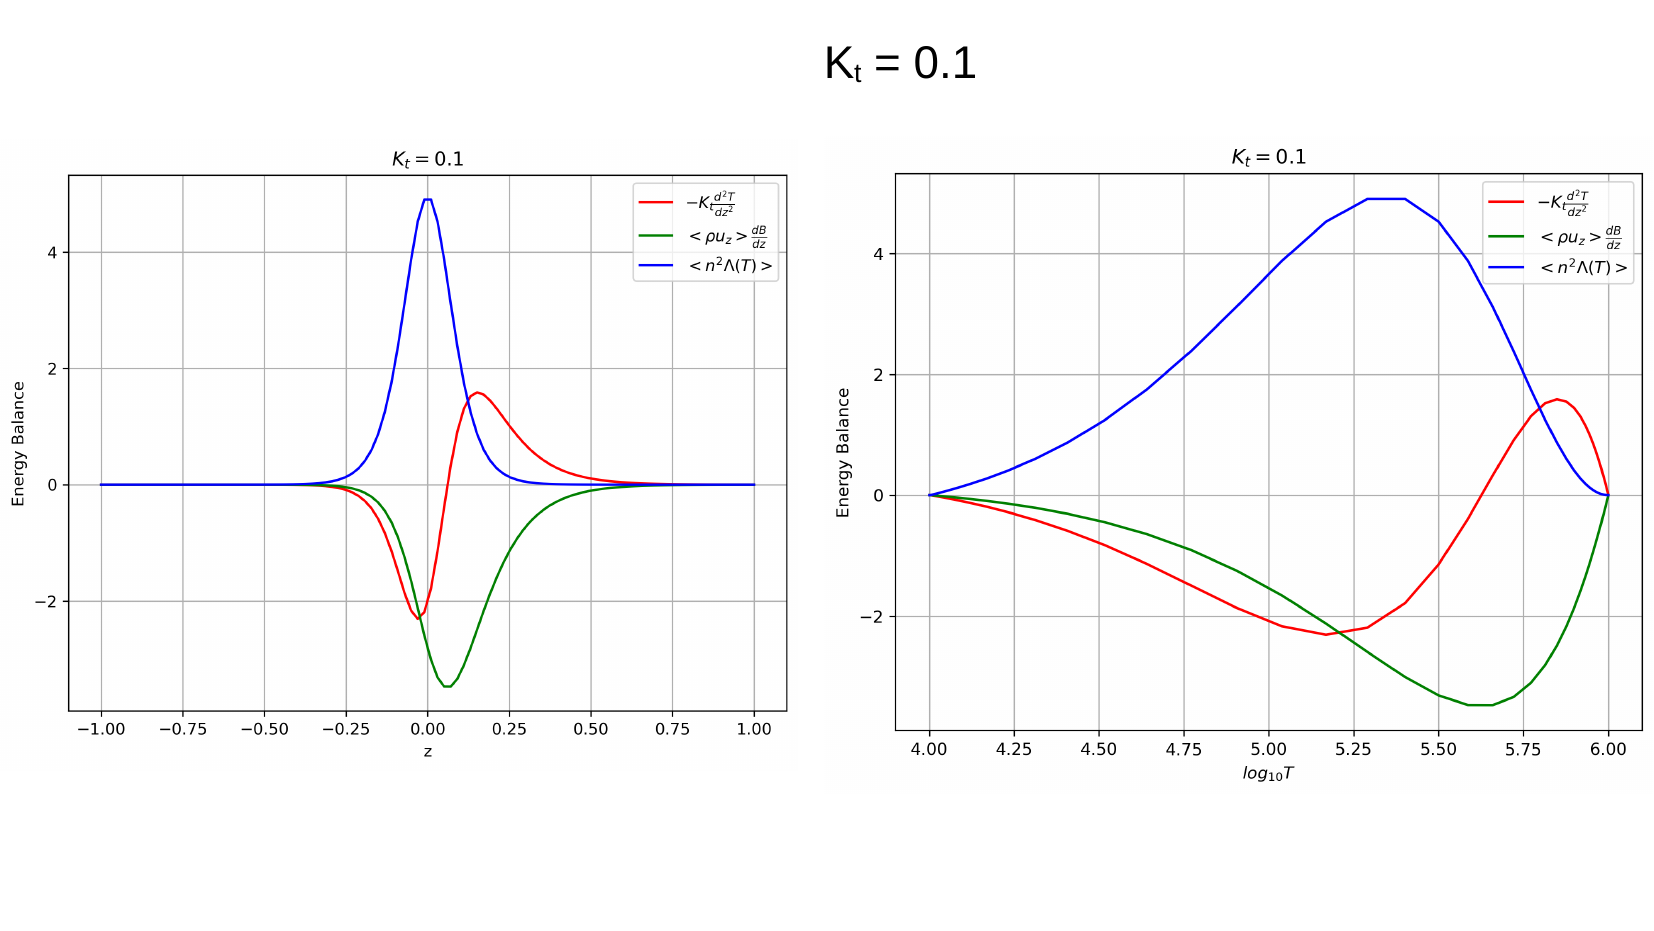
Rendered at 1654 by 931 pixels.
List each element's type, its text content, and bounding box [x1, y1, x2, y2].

text_box Kt = 0.1 [649, 29, 1152, 119]
picture [0, 139, 798, 771]
picture [824, 136, 1654, 794]
